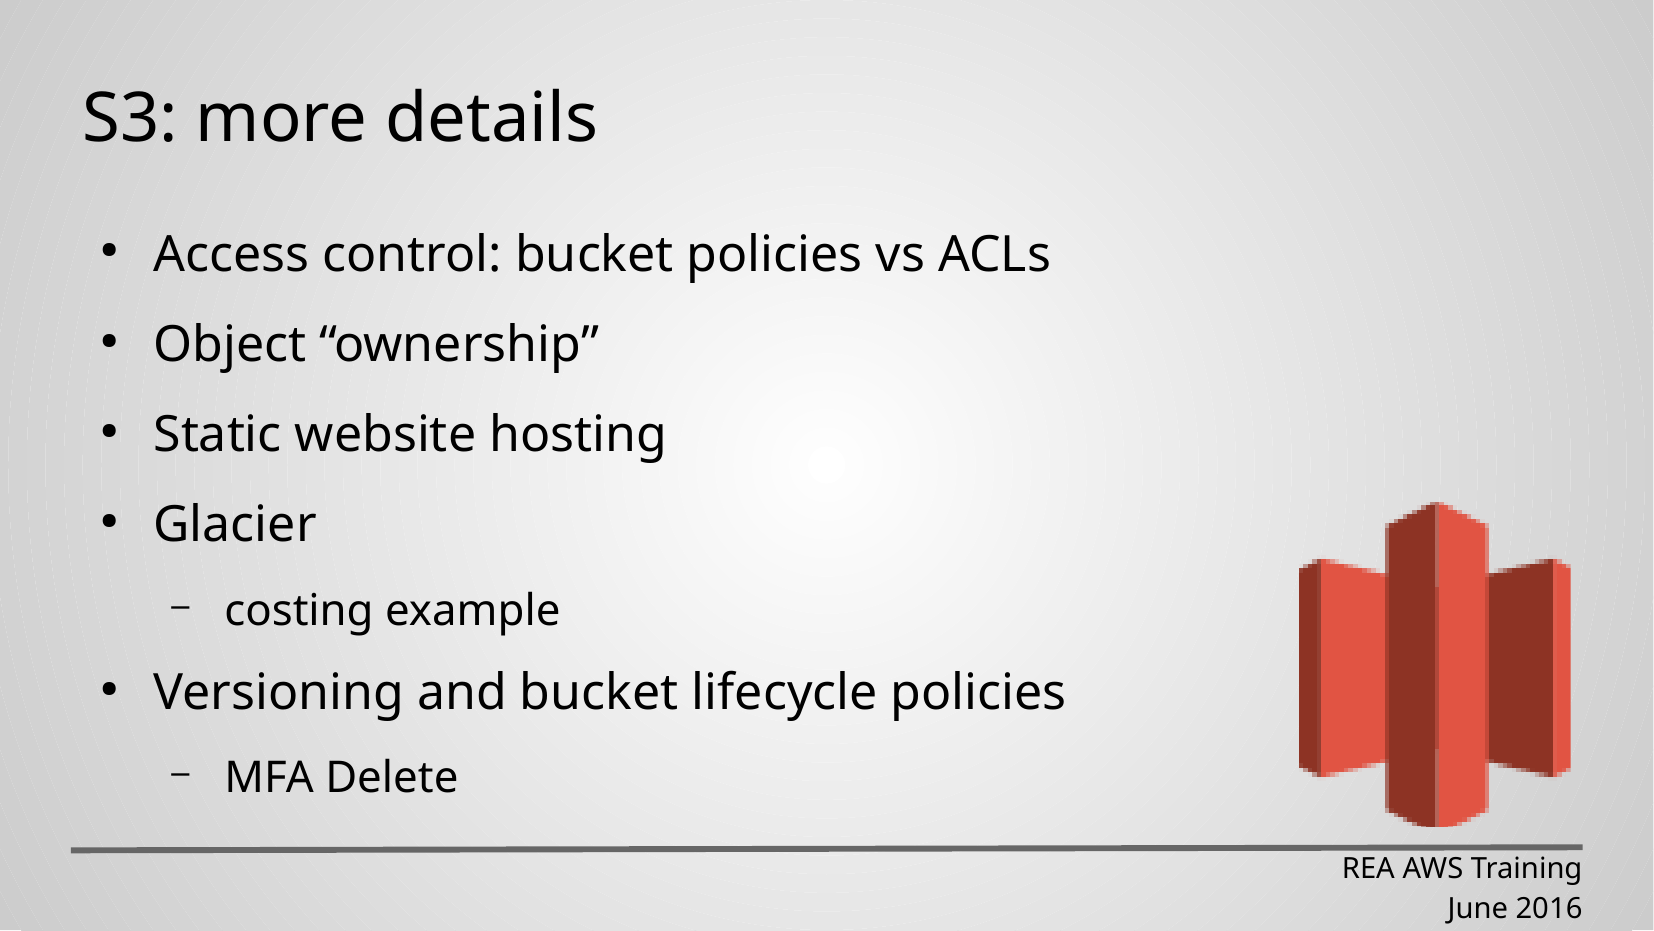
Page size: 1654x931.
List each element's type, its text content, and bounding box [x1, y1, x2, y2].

picture [1299, 502, 1571, 827]
title S3: more details [82, 36, 1571, 193]
list Access control: bucket policies vs ACLs Object “ownership” Static website hosting Glacier costing example Versioning and bucket lifecycle policies MFA Delete [82, 217, 1571, 827]
